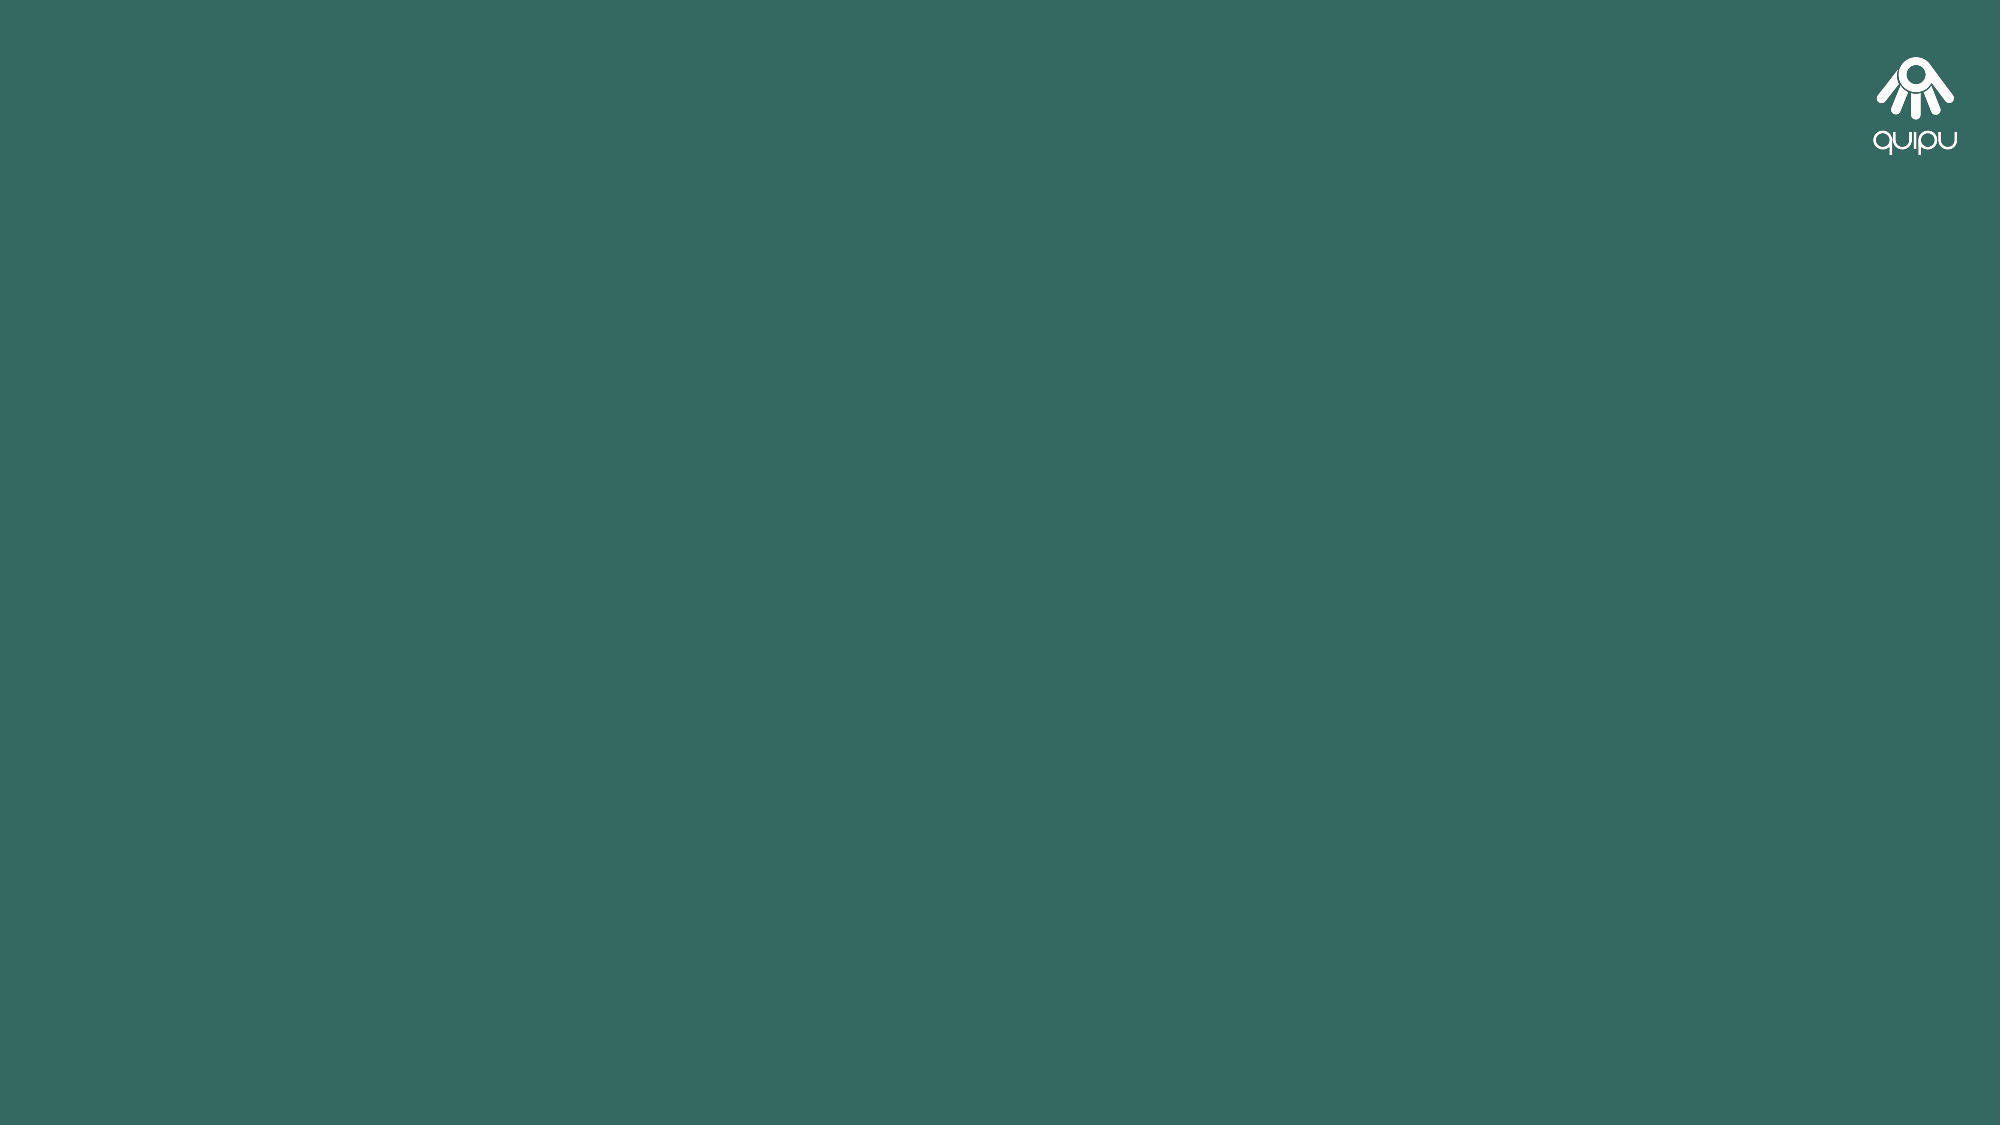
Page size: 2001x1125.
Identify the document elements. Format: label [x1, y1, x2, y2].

picture [1873, 57, 1957, 155]
